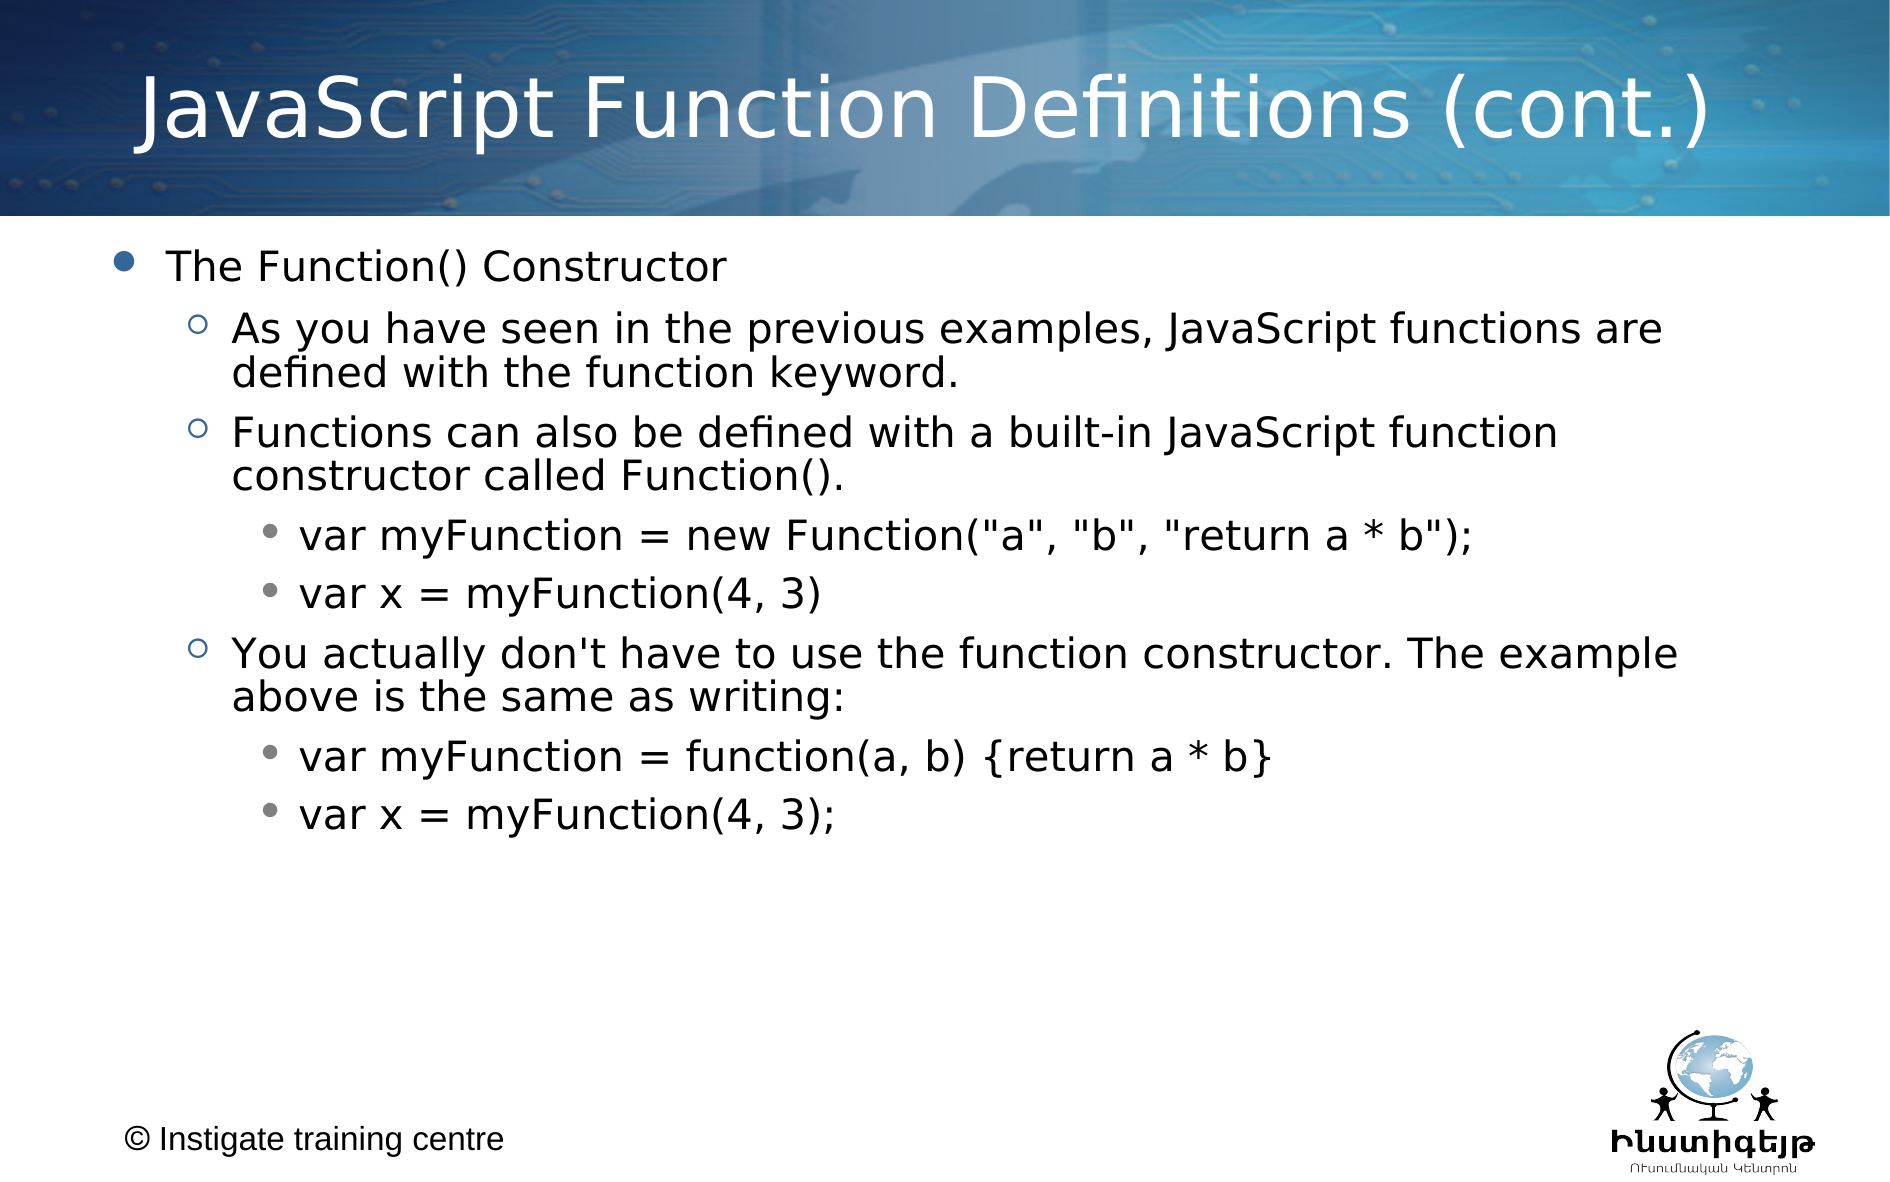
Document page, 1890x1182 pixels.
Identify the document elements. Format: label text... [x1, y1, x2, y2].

list The Function() Constructor As you have seen in the previous examples, JavaScript functions are defined with the function keyword. Functions can also be defined with a built-in JavaScript function constructor called Function(). var myFunction = new Function("a", "b", "return a * b"); var x = myFunction(4, 3) You actually don't have to use the function constructor. The example above is the same as writing: var myFunction = function(a, b) {return a * b} var x = myFunction(4, 3); [110, 247, 1801, 271]
picture [0, 0, 1890, 216]
text_box JavaScript Function Definitions (cont.) [138, 82, 1801, 91]
picture [1612, 1030, 1815, 1175]
